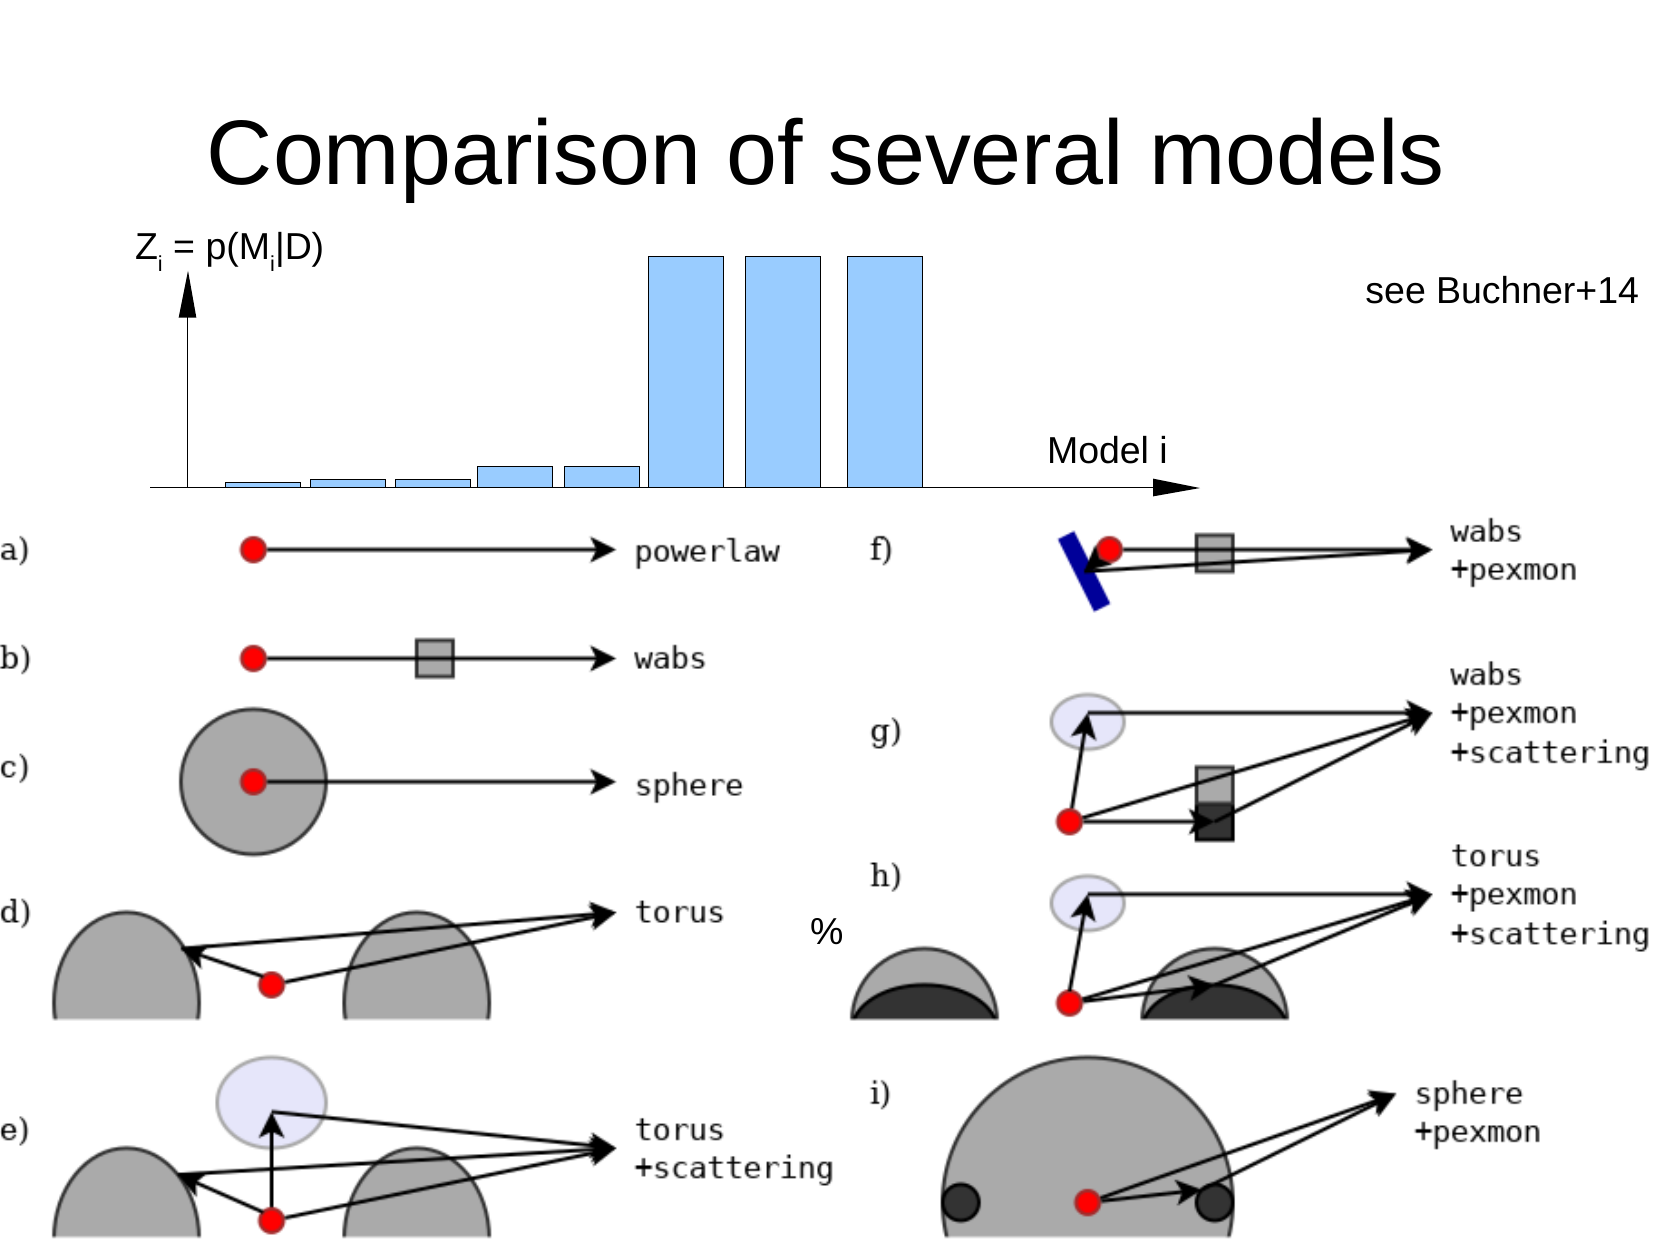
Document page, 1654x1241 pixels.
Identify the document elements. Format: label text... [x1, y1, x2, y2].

picture [0, 513, 1654, 1241]
text_box [847, 256, 923, 488]
text_box [225, 482, 301, 488]
text_box Zi = p(Mi|D) [120, 218, 494, 377]
text_box [395, 479, 471, 488]
text_box [648, 256, 724, 488]
text_box [745, 256, 821, 488]
text_box [310, 479, 386, 488]
text_box Model i [1032, 421, 1247, 513]
title Comparison of several models [82, 49, 1571, 257]
text_box [564, 466, 640, 488]
text_box [477, 466, 553, 488]
text_box see Buchner+14 [1237, 262, 1654, 320]
